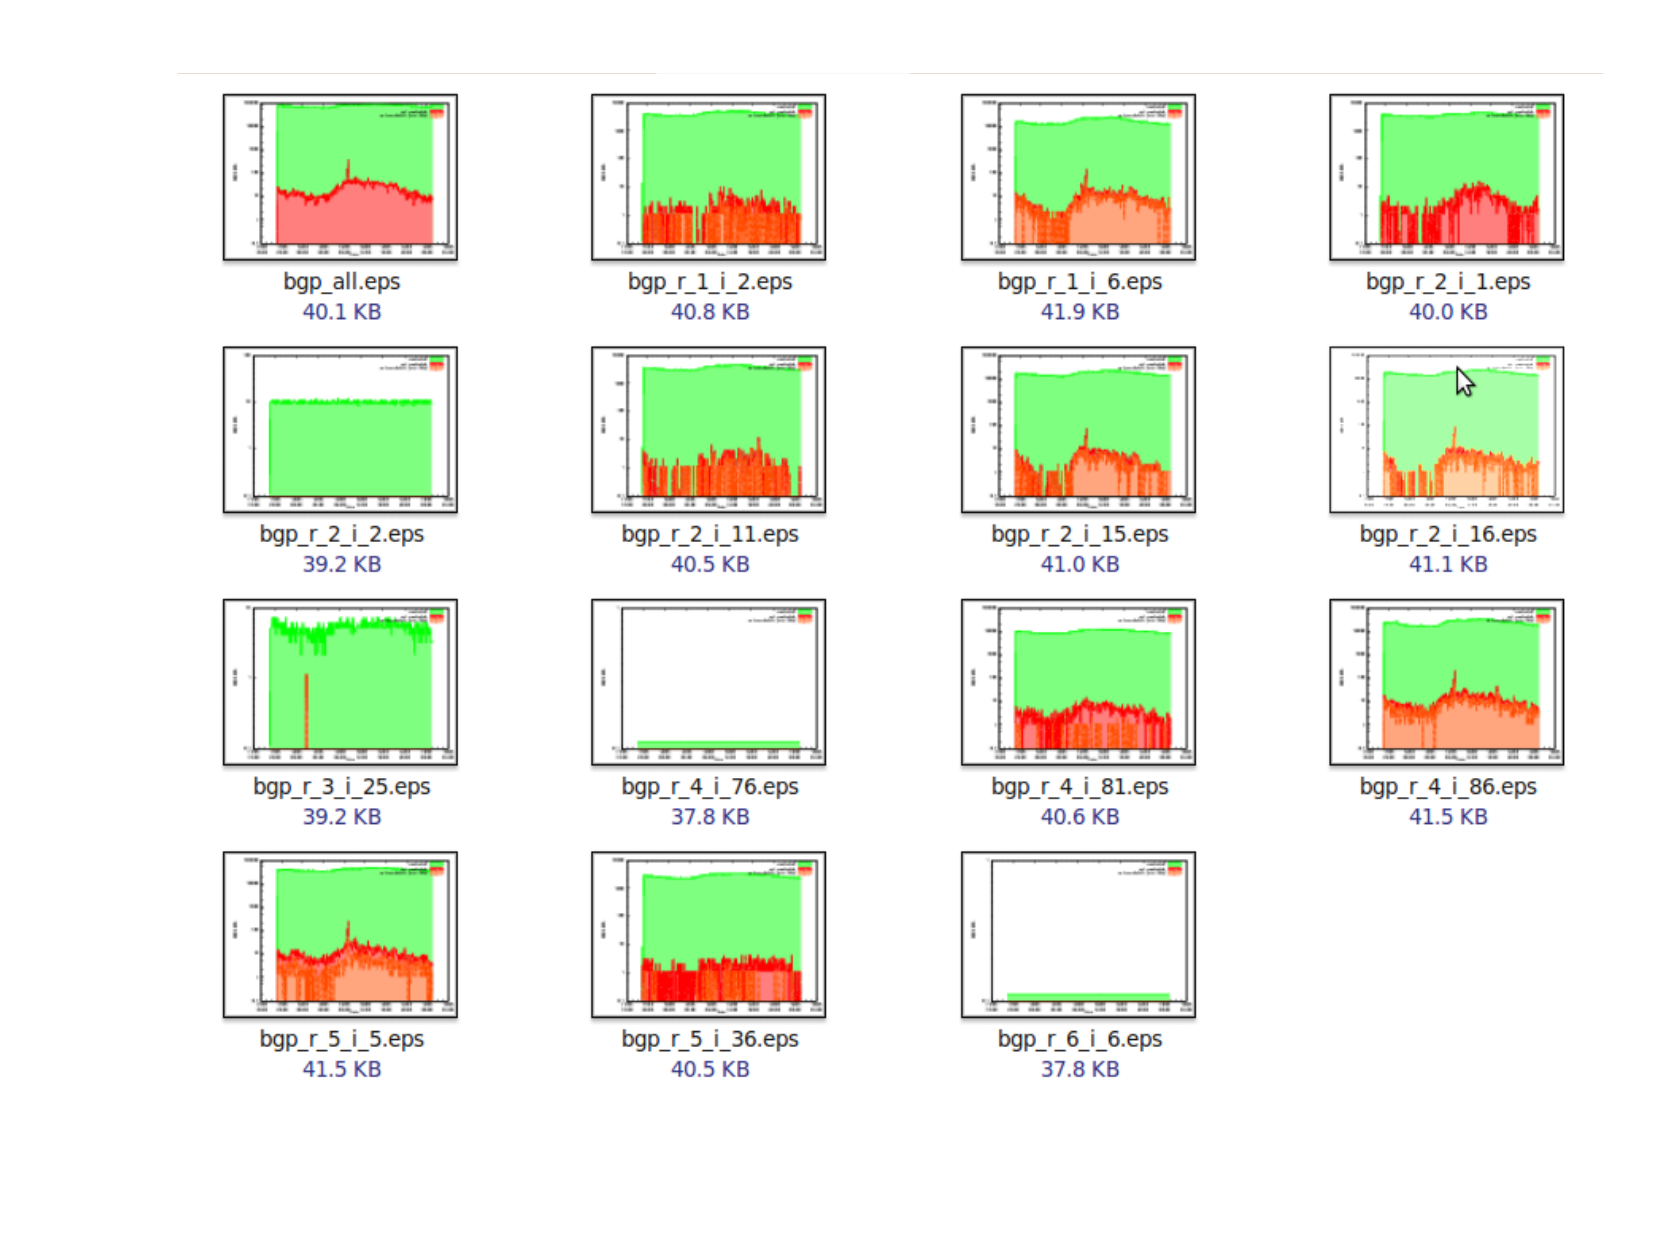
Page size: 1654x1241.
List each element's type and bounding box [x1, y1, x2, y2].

picture [177, 73, 1603, 1106]
